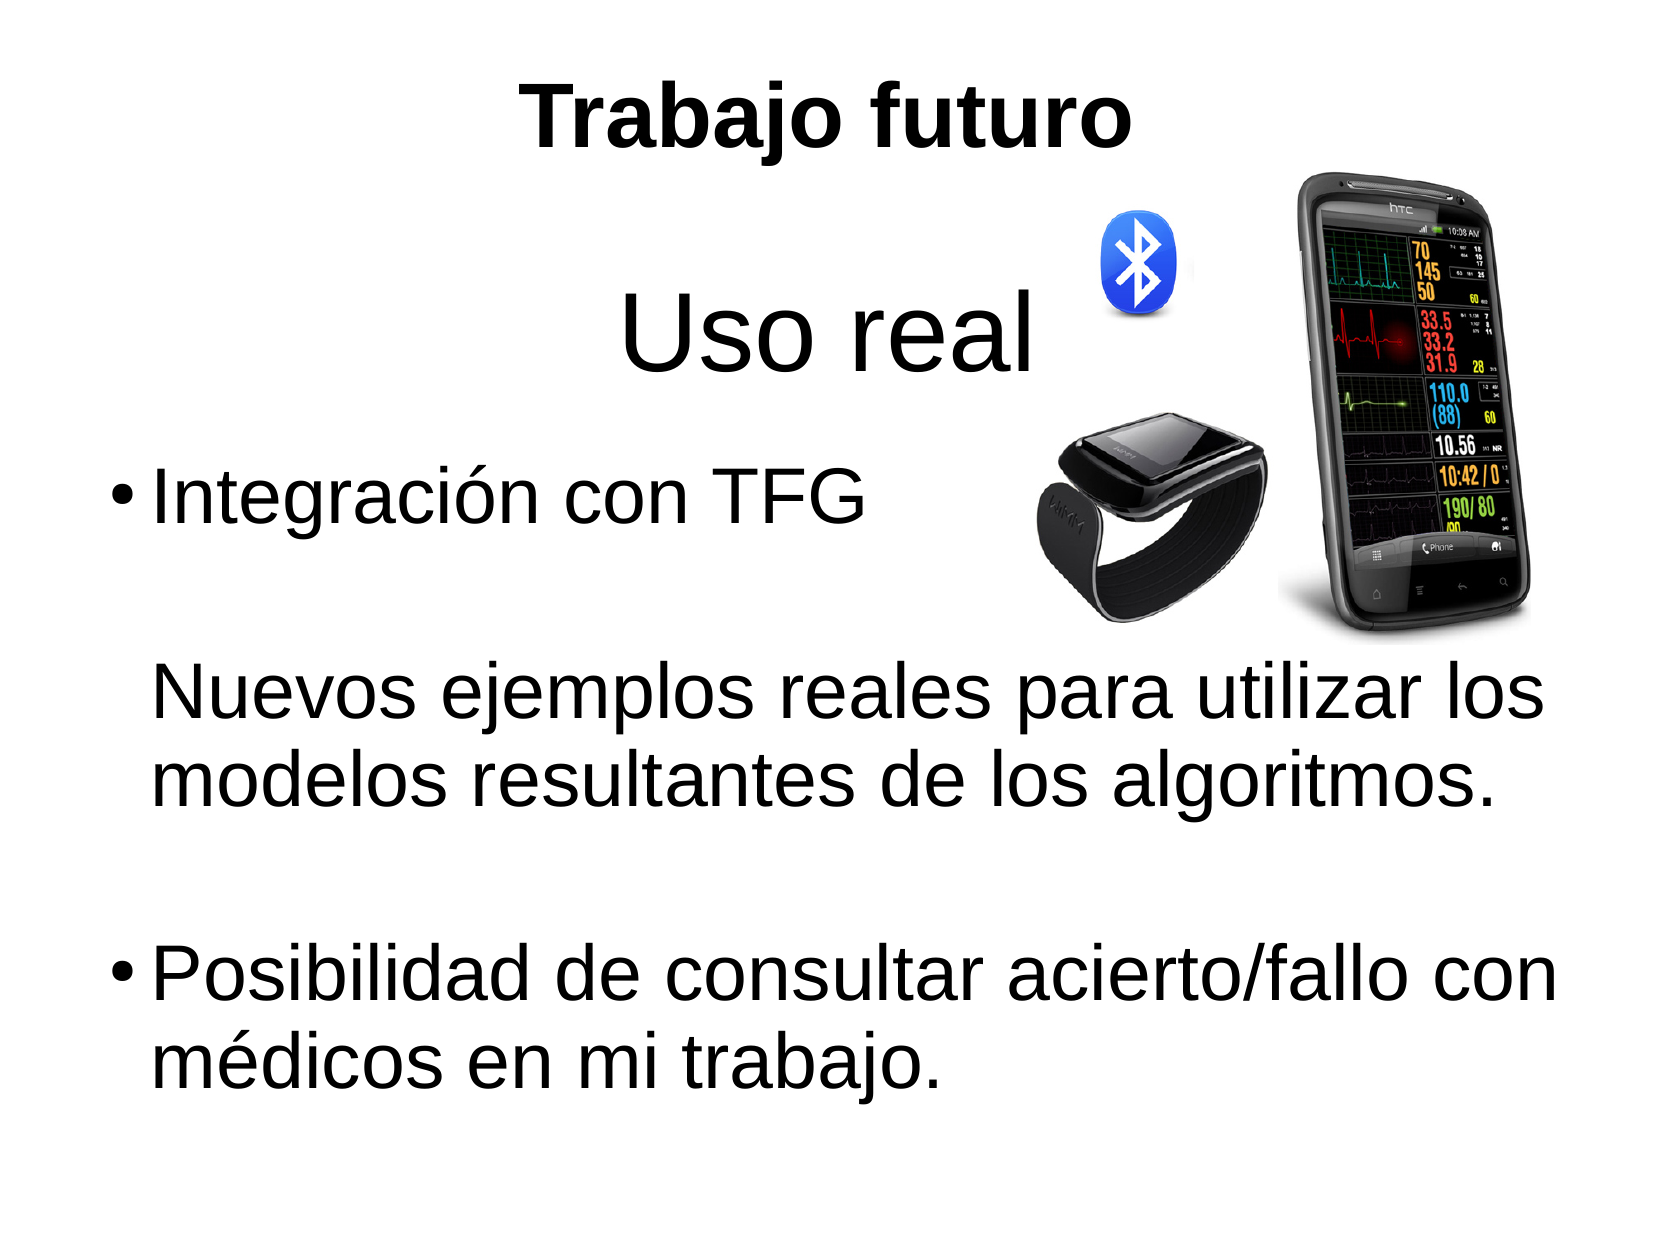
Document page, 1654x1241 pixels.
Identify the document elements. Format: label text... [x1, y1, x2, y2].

list Integración con TFG Nuevos ejemplos reales para utilizar los modelos resultantes de los algoritmos. Posibilidad de consultar acierto/fallo con médicos en mi trabajo. [94, 452, 1583, 1172]
picture [1035, 171, 1531, 646]
title Trabajo futuro Uso real [82, 64, 1571, 396]
